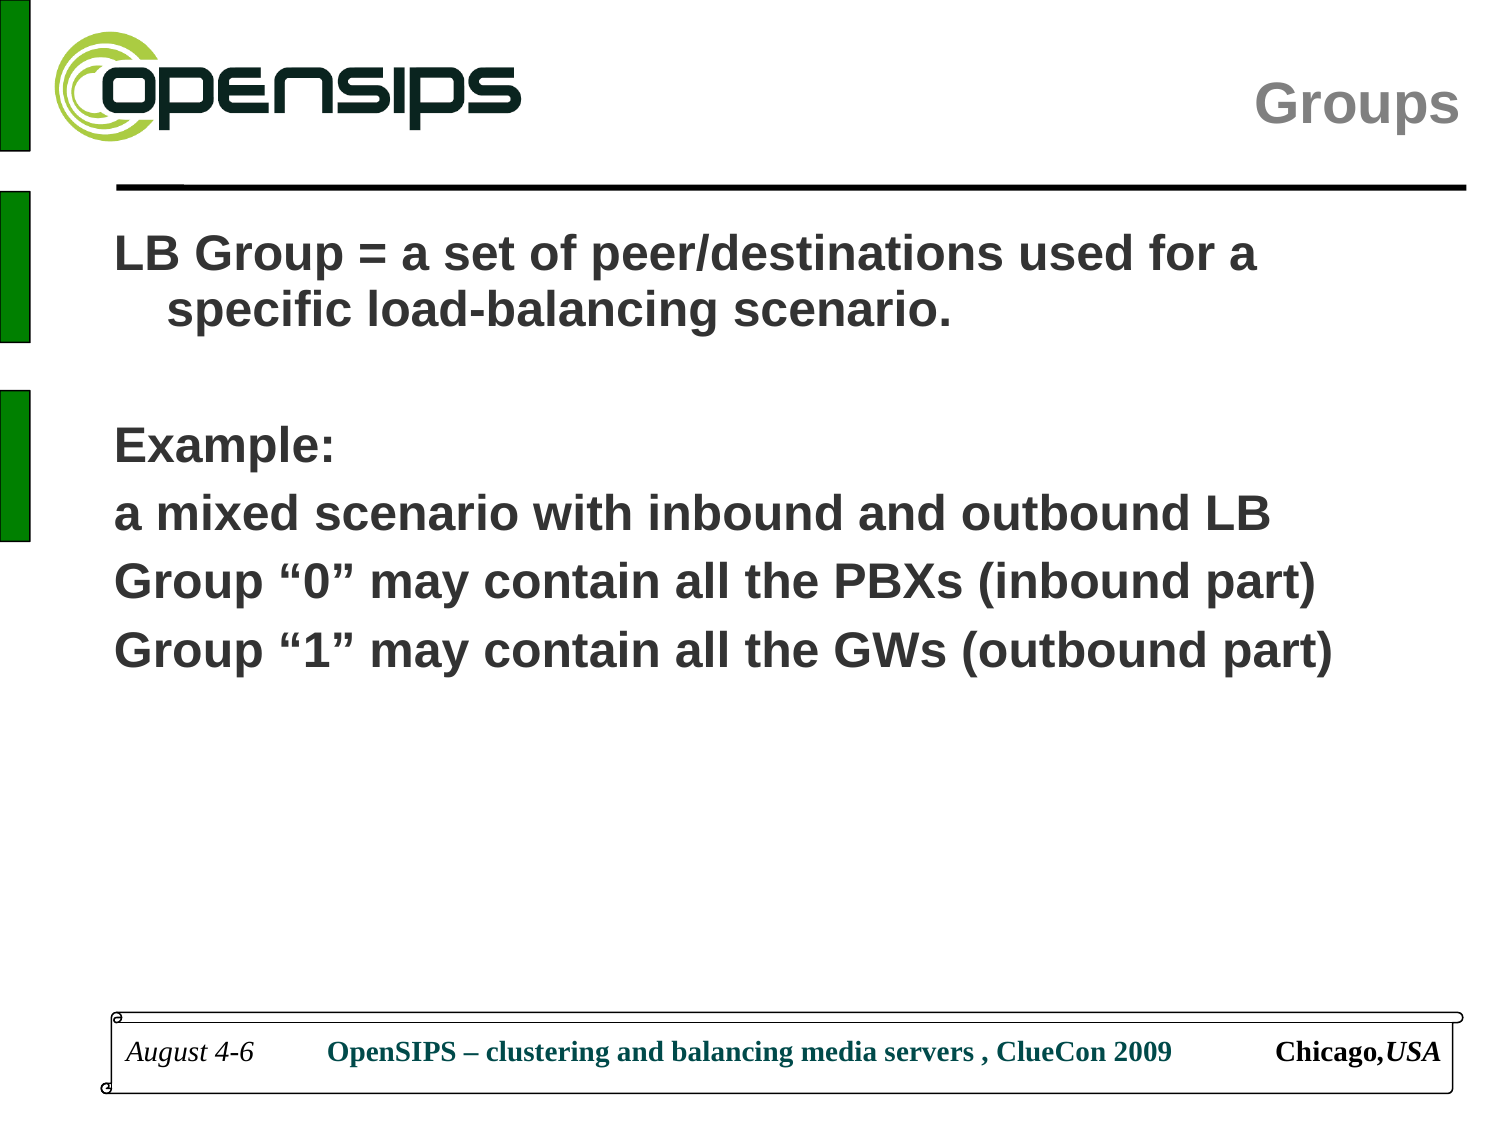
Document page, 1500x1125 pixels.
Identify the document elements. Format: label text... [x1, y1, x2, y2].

title Groups [299, 44, 1462, 180]
list [141, 290, 1466, 1035]
picture [51, 27, 532, 148]
list LB Group = a set of peer/destinations used for a specific load-balancing scenario. Example: a mixed scenario with inbound and outbound LB Group “0” may contain all the PBXs (inbound part) Group “1” may contain all the GWs (outbound part) [112, 224, 1424, 961]
